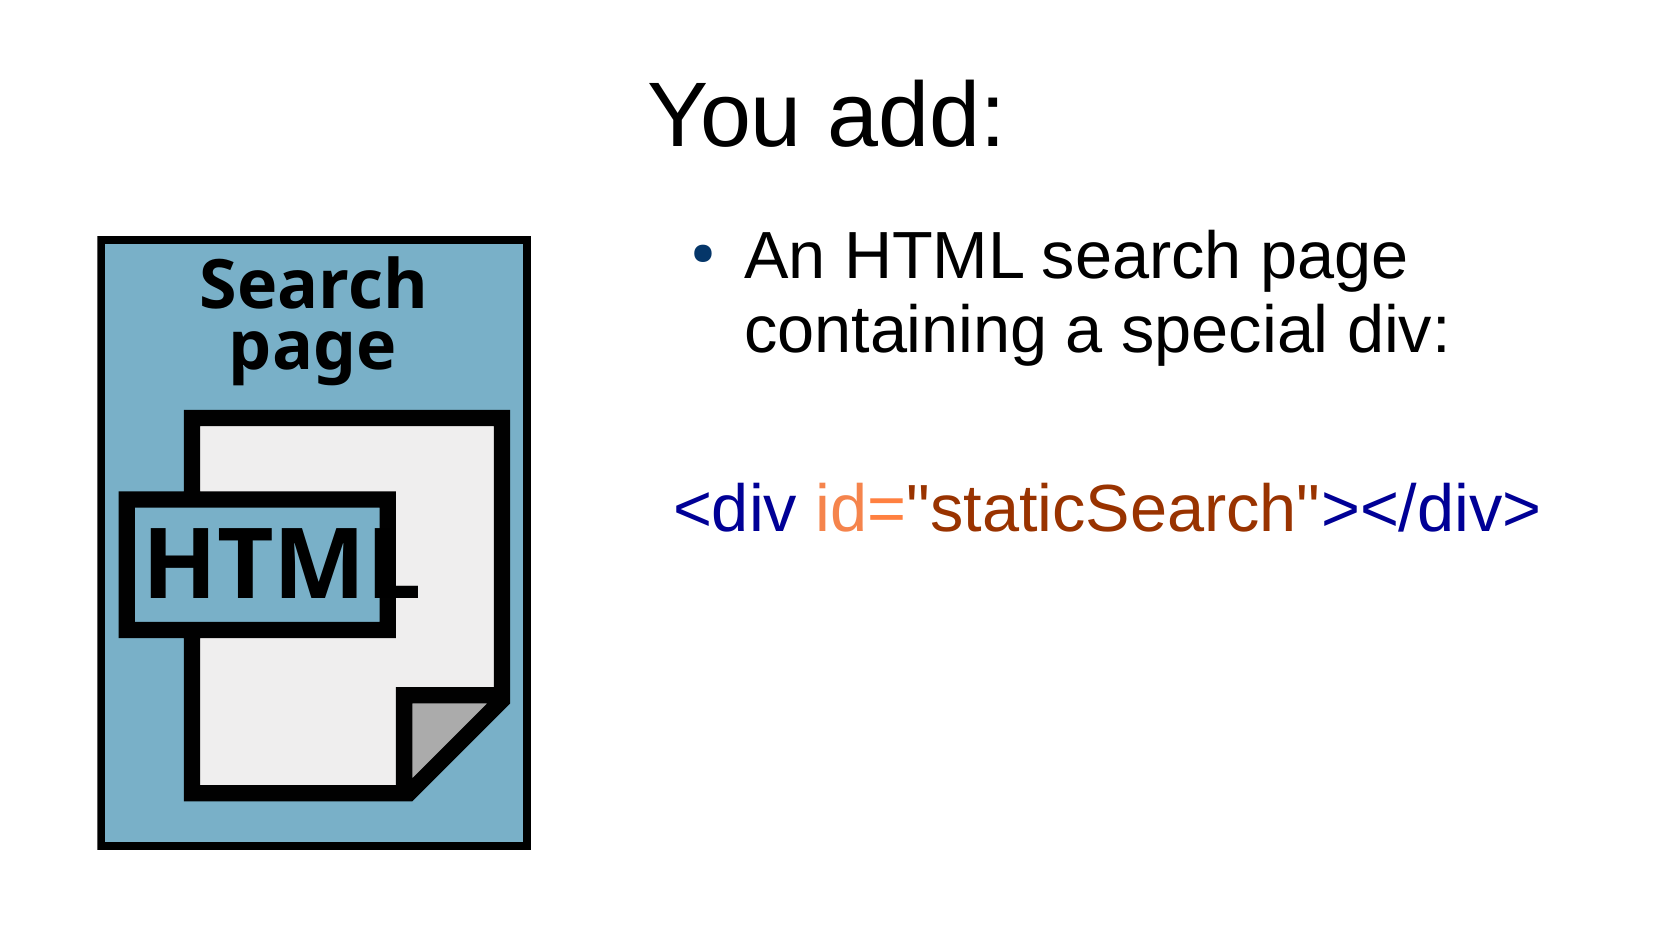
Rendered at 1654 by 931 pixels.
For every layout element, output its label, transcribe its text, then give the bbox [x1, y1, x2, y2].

title You add: [82, 37, 1571, 193]
list An HTML search page containing a special div: <div id="staticSearch"></div> [673, 217, 1571, 758]
picture [97, 235, 532, 851]
